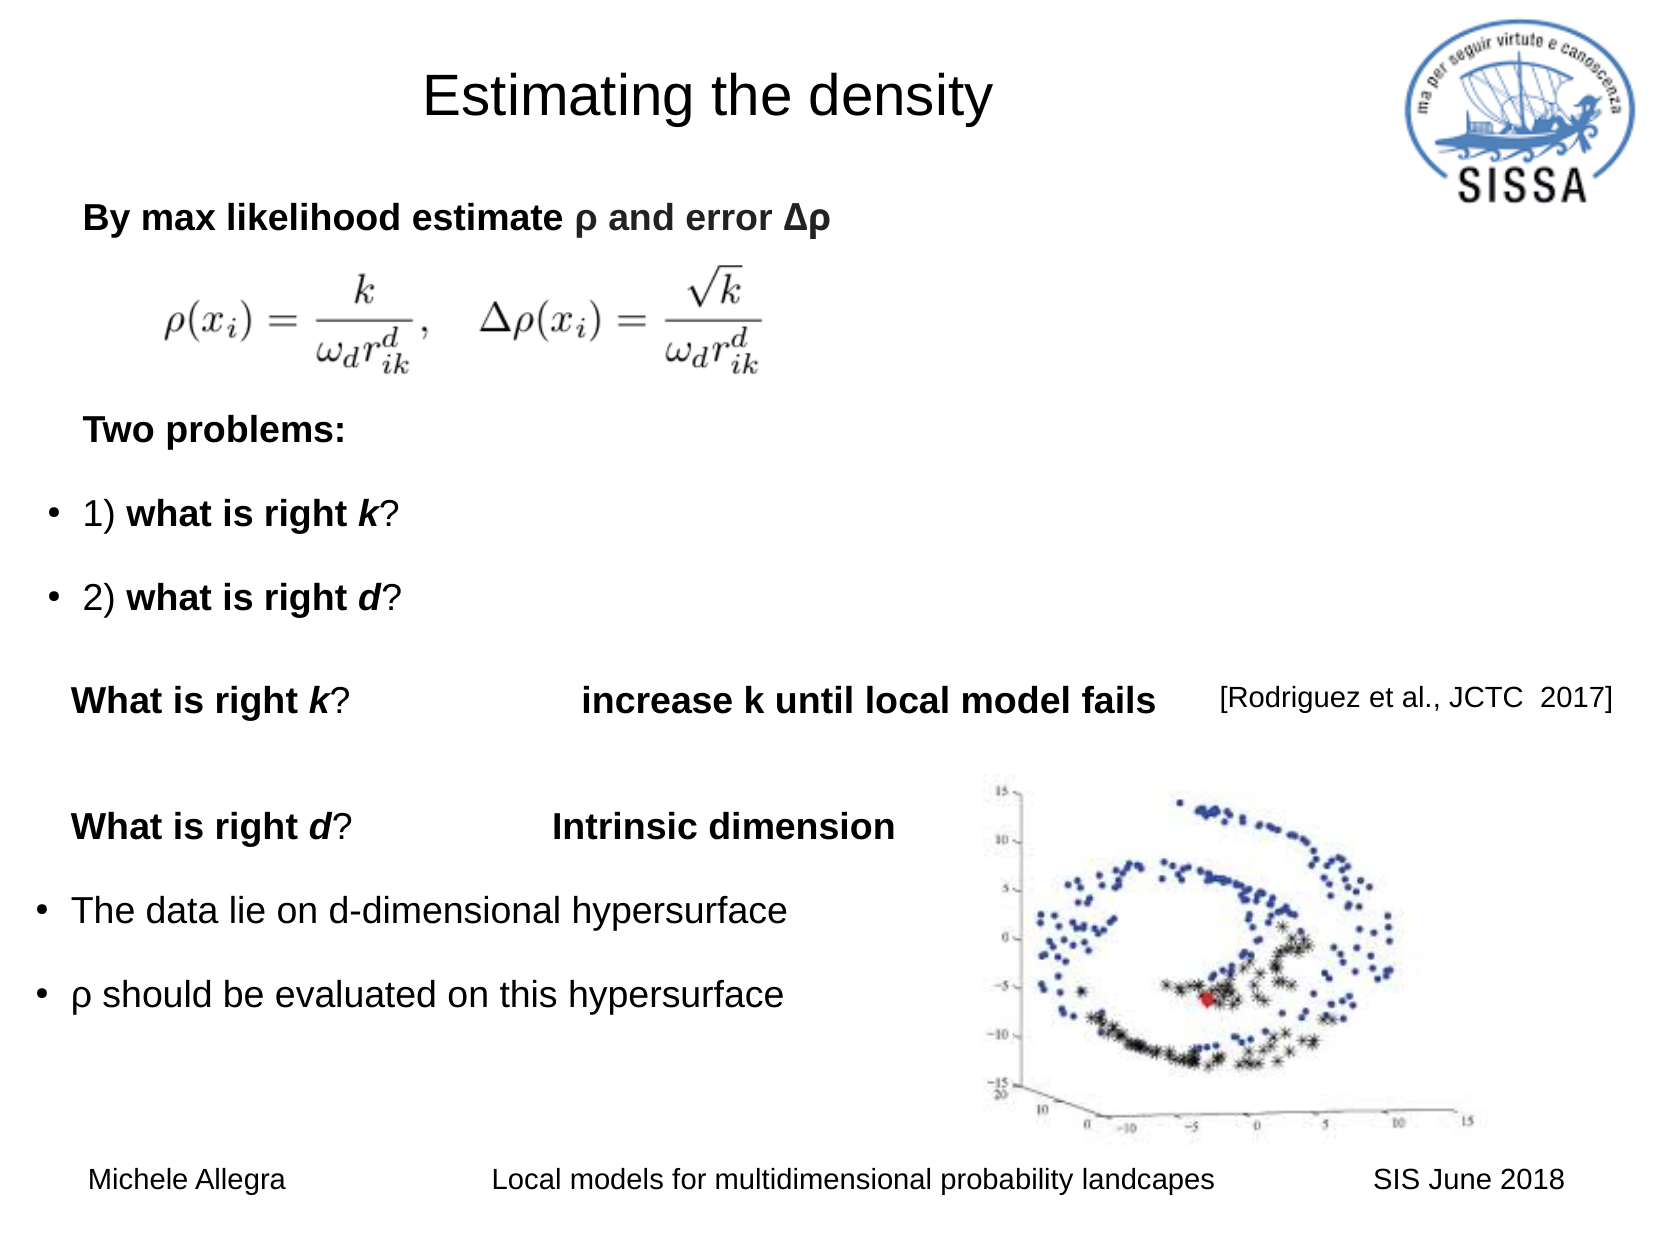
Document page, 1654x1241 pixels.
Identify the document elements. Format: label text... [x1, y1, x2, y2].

title Estimating the density [82, 44, 1335, 147]
text_box What is right k? increase k until local model fails What is right d? Intrinsic dimension The data lie on d-dimensional hypersurface ρ should be evaluated on this hypersurface [35, 555, 1607, 1182]
text_box [Rodriguez et al., JCTC 2017] [1204, 673, 1654, 733]
picture [950, 758, 1501, 1162]
text_box By max likelihood estimate ρ and error Δρ Two problems: 1) what is right k? 2) what is right d? [47, 151, 981, 555]
picture [1391, 16, 1652, 207]
title Michele Allegra Local models for multidimensional probability landcapes SIS June 2018 [82, 1182, 1571, 1217]
